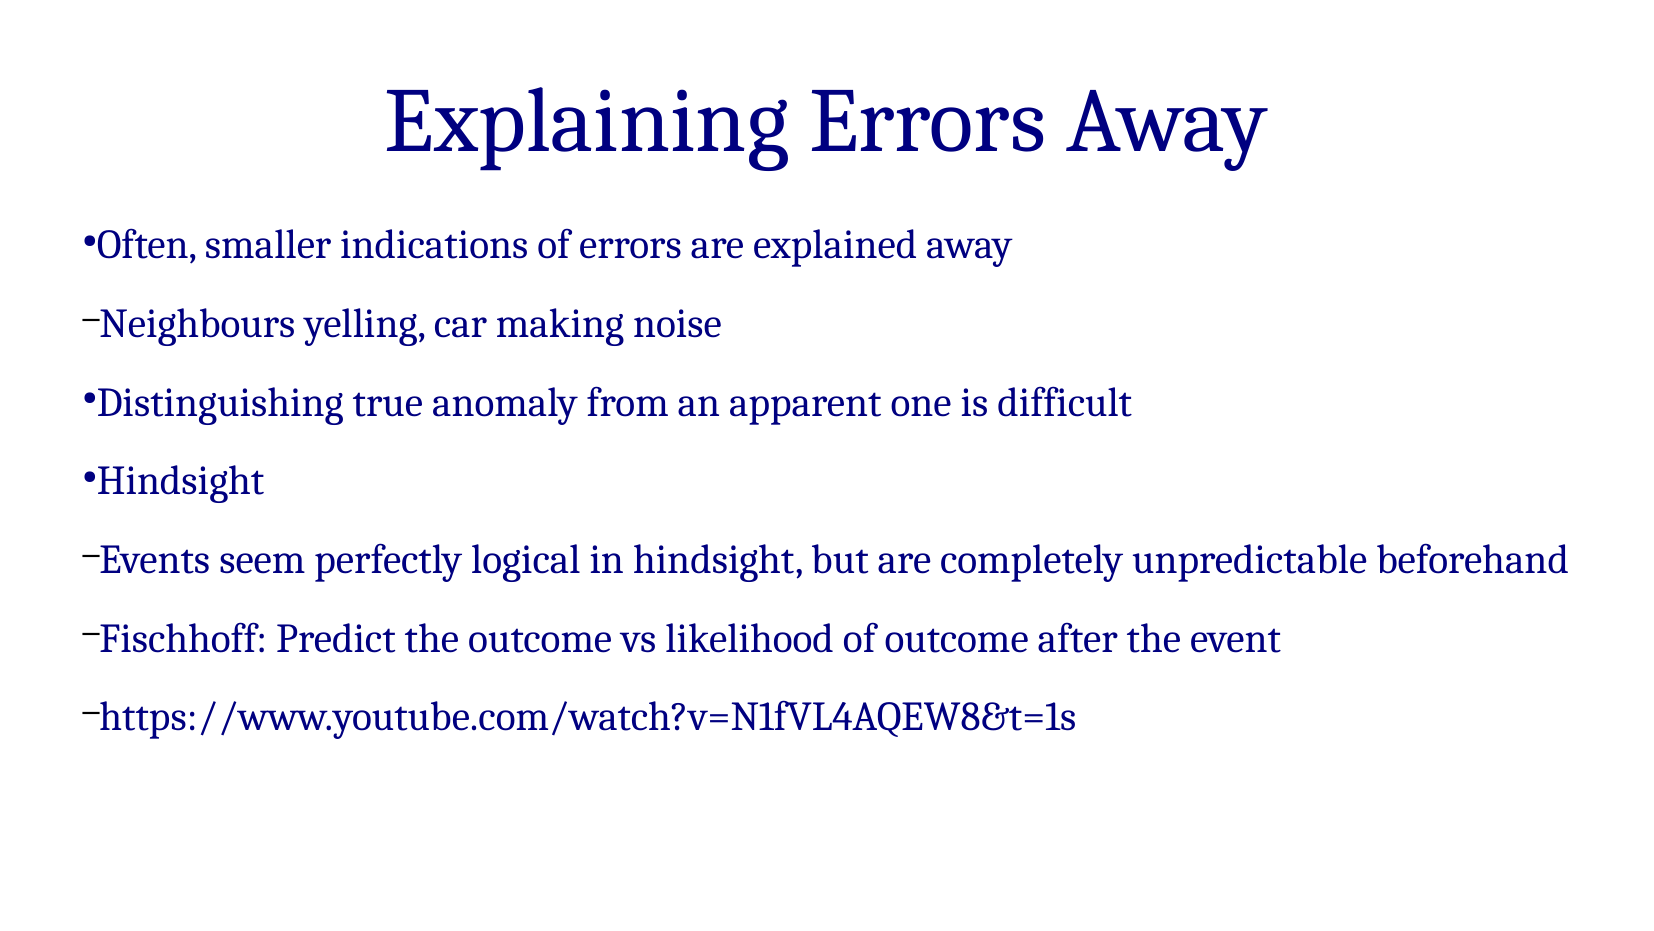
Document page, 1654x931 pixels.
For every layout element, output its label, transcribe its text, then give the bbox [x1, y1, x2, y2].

list Often, smaller indications of errors are explained away Neighbours yelling, car making noise Distinguishing true anomaly from an apparent one is difficult Hindsight Events seem perfectly logical in hindsight, but are completely unpredictable beforehand Fischhoff: Predict the outcome vs likelihood of outcome after the event https://www.youtube.com/watch?v=N1fVL4AQEW8&t=1s [82, 217, 1571, 758]
title Explaining Errors Away [82, 37, 1571, 193]
